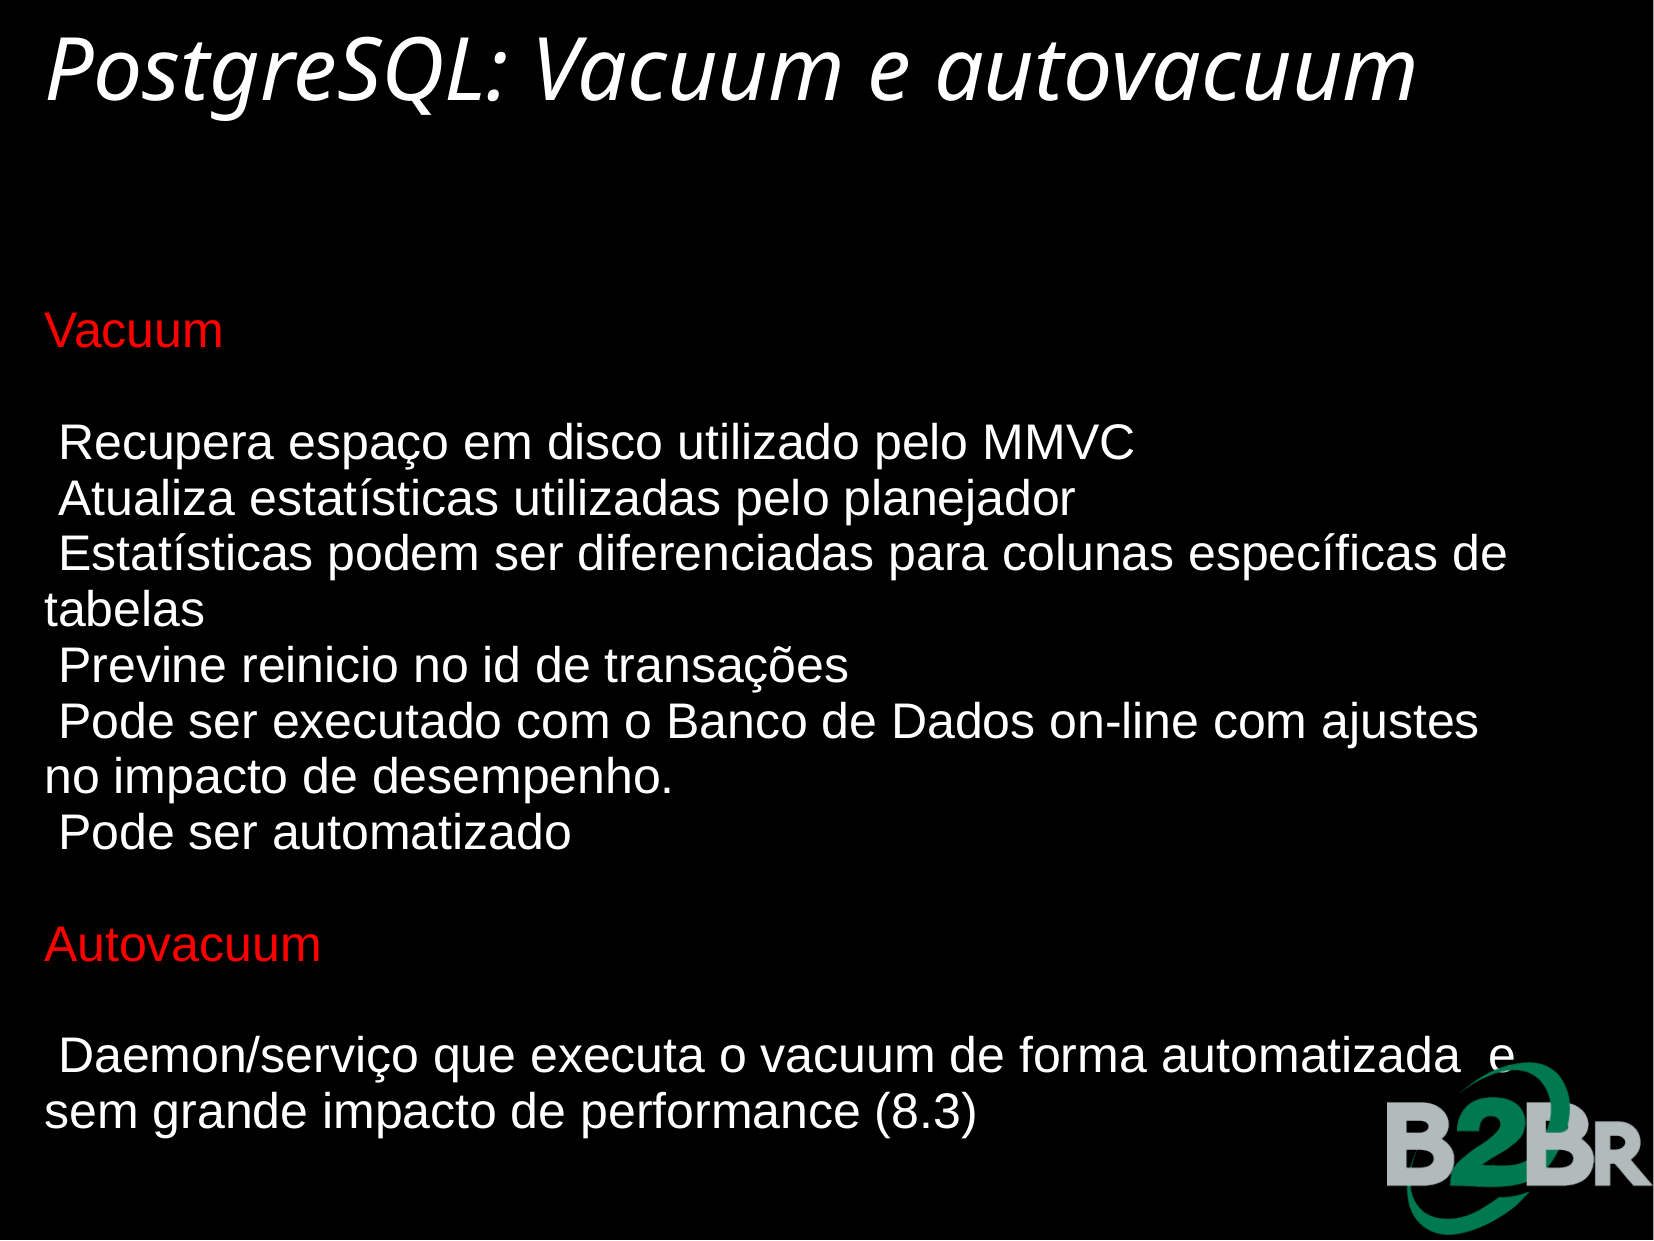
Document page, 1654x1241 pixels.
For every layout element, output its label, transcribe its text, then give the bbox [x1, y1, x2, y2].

text_box Vacuum Recupera espaço em disco utilizado pelo MMVC Atualiza estatísticas utilizadas pelo planejador Estatísticas podem ser diferenciadas para colunas específicas de tabelas Previne reinicio no id de transações Pode ser executado com o Banco de Dados on-line com ajustes no impacto de desempenho. Pode ser automatizado Autovacuum Daemon/serviço que executa o vacuum de forma automatizada e sem grande impacto de performance (8.3) [29, 295, 1536, 1147]
picture [1387, 1062, 1654, 1235]
text_box PostgreSQL: Vacuum e autovacuum [29, 0, 1654, 266]
